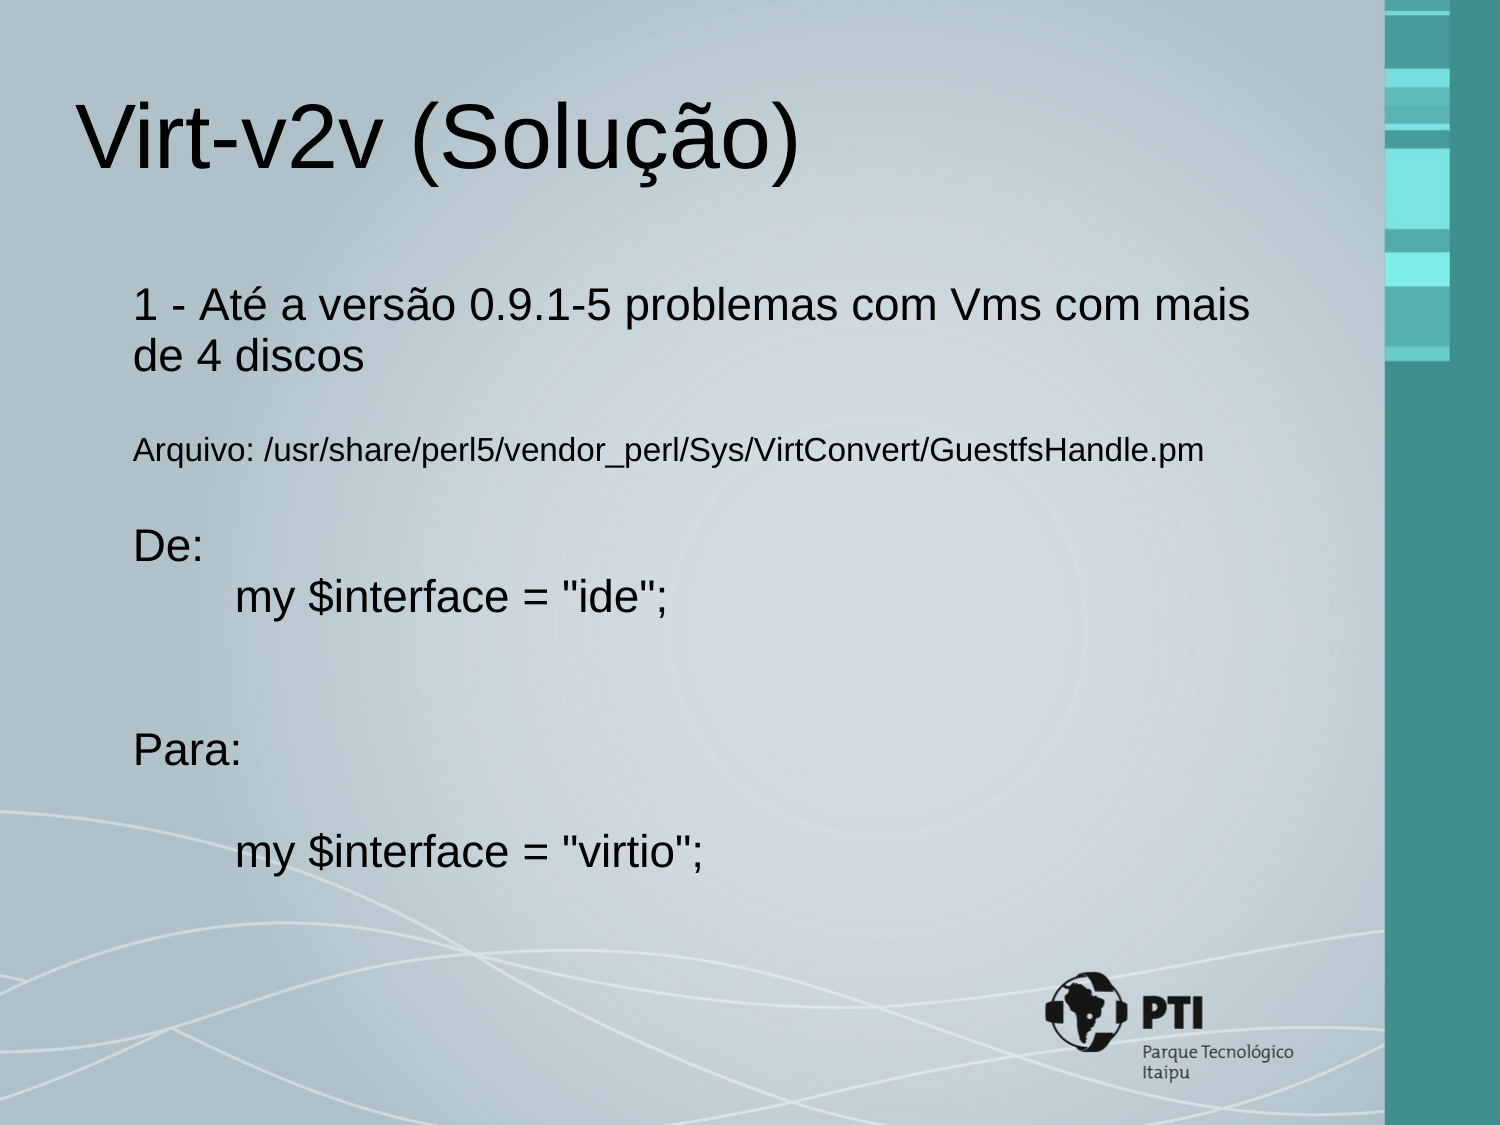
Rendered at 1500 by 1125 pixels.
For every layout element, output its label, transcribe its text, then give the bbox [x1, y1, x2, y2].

text_box 1 - Até a versão 0.9.1-5 problemas com Vms com mais de 4 discos Arquivo: /usr/share/perl5/vendor_perl/Sys/VirtConvert/GuestfsHandle.pm De: my $interface = "ide"; Para: my $interface = "virtio"; [118, 271, 1288, 1020]
picture [0, 0, 1500, 1125]
title Virt-v2v (Solução) [74, 44, 1425, 232]
